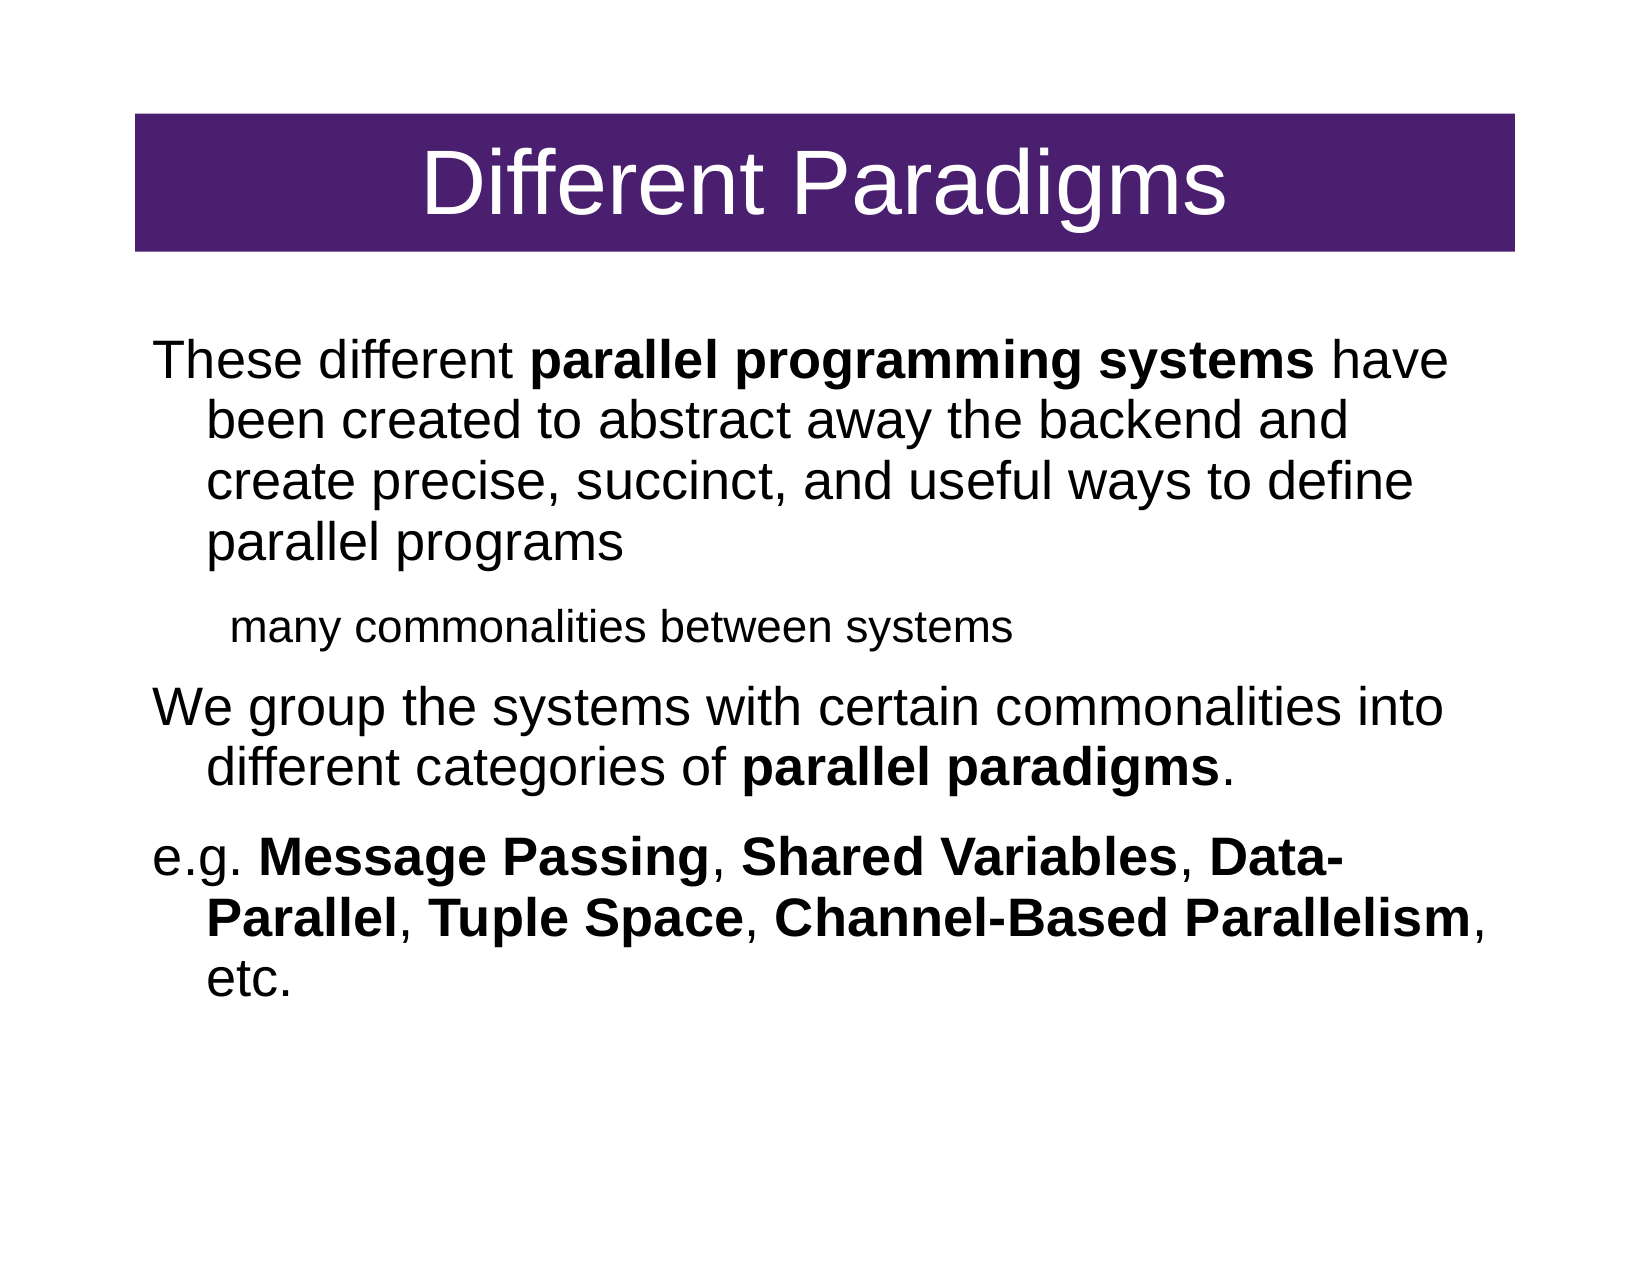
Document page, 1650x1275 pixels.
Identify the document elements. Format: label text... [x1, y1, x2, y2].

title Different Paradigms [135, 113, 1515, 252]
list These different parallel programming systems have been created to abstract away the backend and create precise, succinct, and useful ways to define parallel programs many commonalities between systems We group the systems with certain commonalities into different categories of parallel paradigms. e.g. Message Passing, Shared Variables, Data-Parallel, Tuple Space, Channel-Based Parallelism, etc. [135, 329, 1515, 1086]
